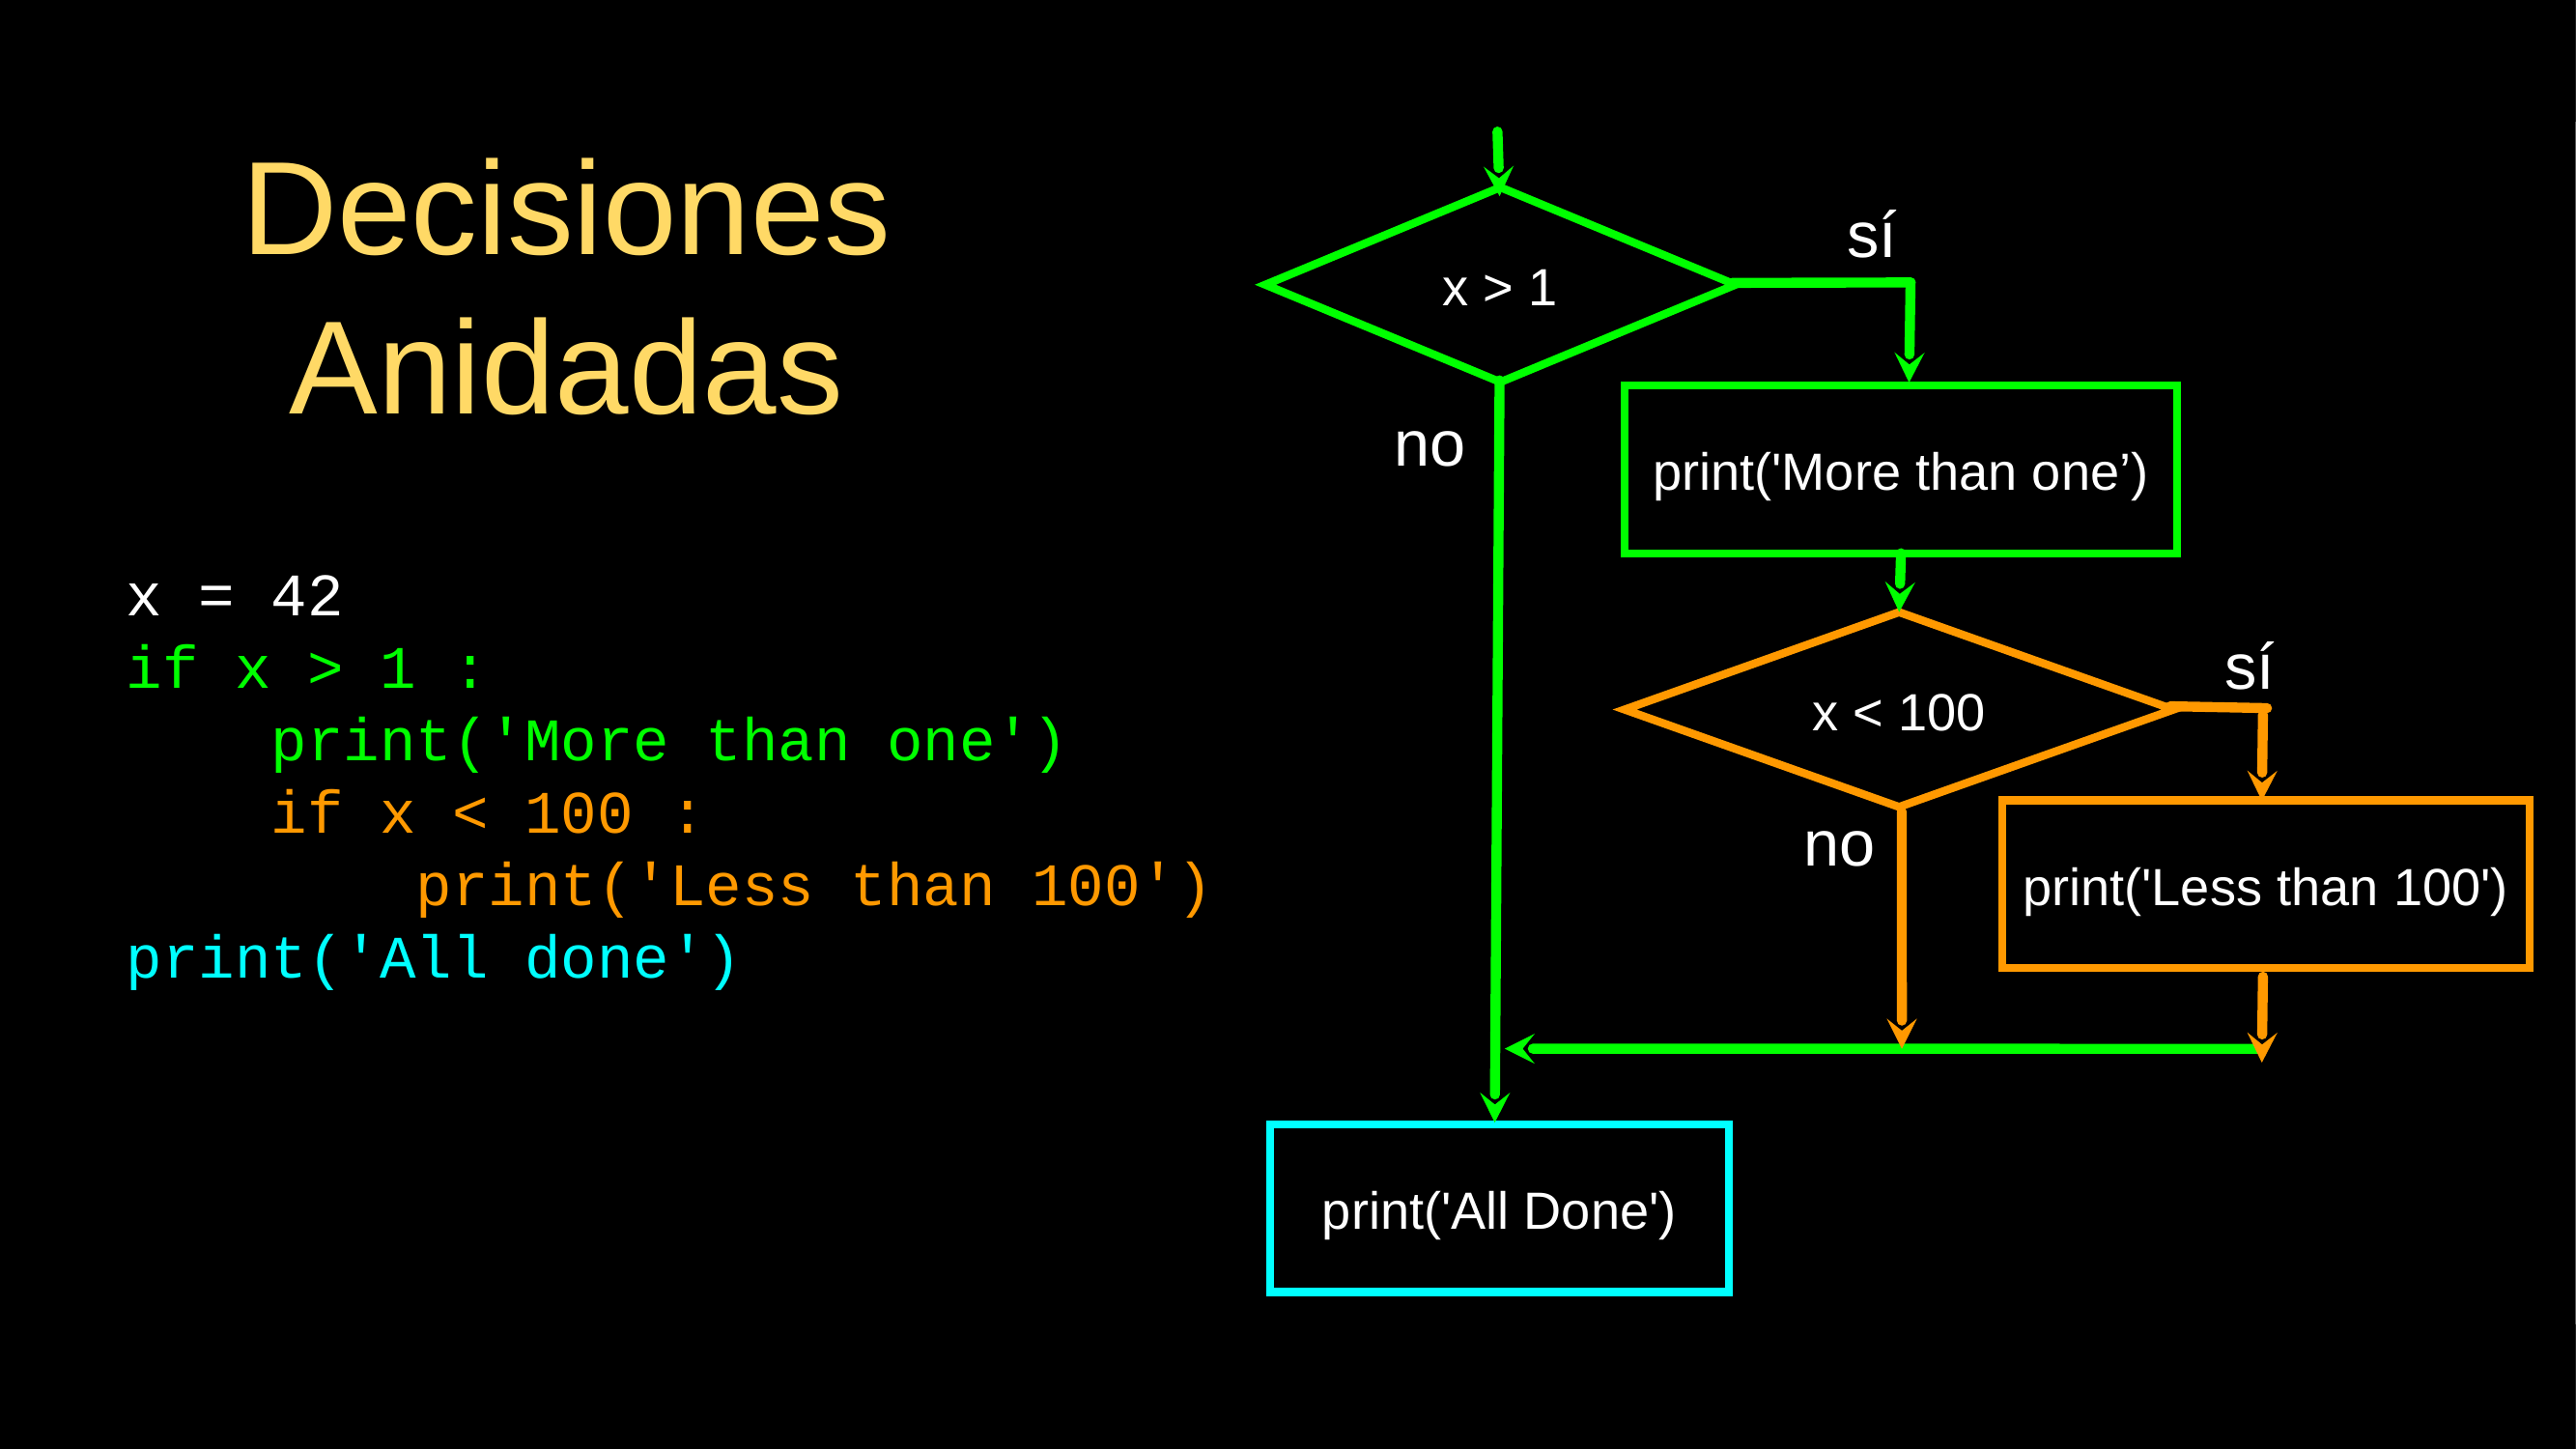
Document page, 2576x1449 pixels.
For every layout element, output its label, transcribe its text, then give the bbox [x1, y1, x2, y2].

text_box sí [1799, 194, 1945, 270]
text_box print('Less than 100') [2001, 800, 2530, 969]
text_box print('All Done') [1270, 1123, 1729, 1293]
text_box x < 100 [1625, 612, 2169, 808]
text_box print('More than one’) [1625, 385, 2178, 554]
text_box x = 42 if x > 1 : print('More than one') if x < 100 : print('Less than 100') print('All done') [126, 508, 1229, 1037]
text_box no [1394, 403, 1466, 477]
text_box sí [2177, 621, 2323, 707]
text_box x > 1 [1265, 186, 1729, 381]
text_box Decisiones Anidadas [184, 109, 948, 453]
text_box no [1803, 803, 1876, 877]
